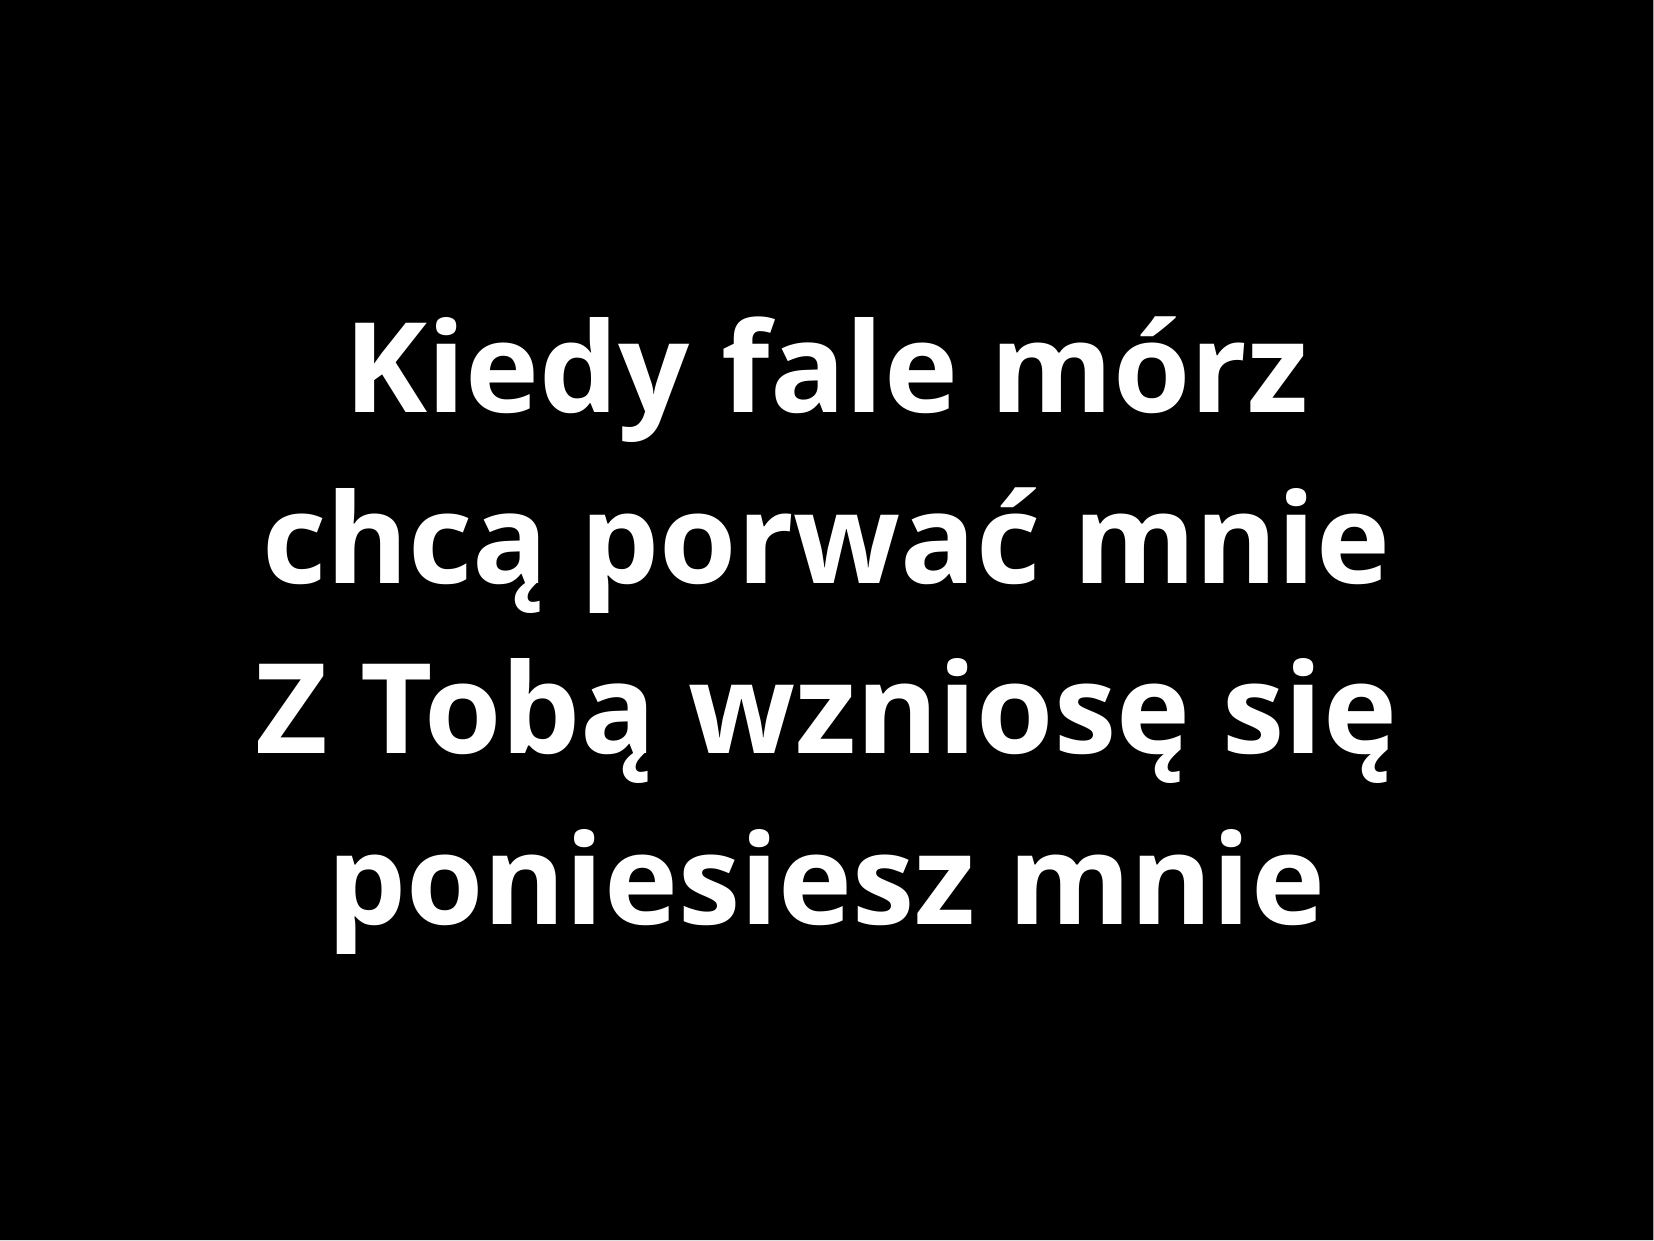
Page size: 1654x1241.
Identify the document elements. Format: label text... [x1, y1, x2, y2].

title Kiedy fale mórz chcą porwać mnie Z Tobą wzniosę się poniesiesz mnie [0, 0, 1654, 1241]
